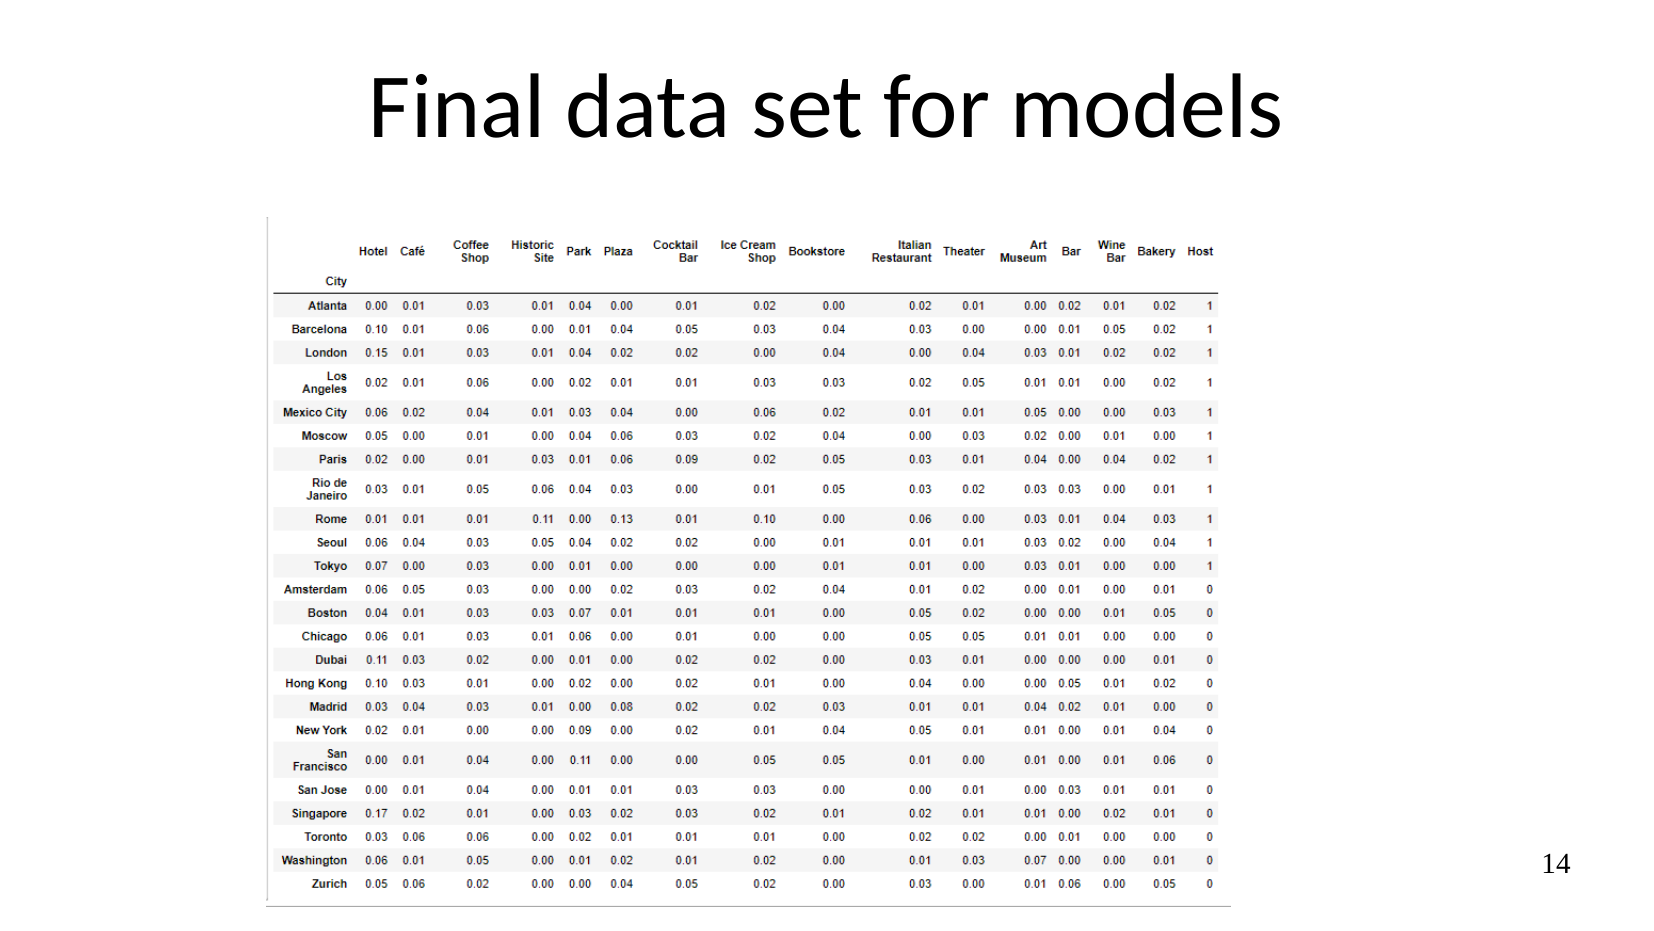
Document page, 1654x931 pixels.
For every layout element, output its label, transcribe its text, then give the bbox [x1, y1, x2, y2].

picture [266, 217, 1231, 907]
title Final data set for models [82, 37, 1571, 193]
